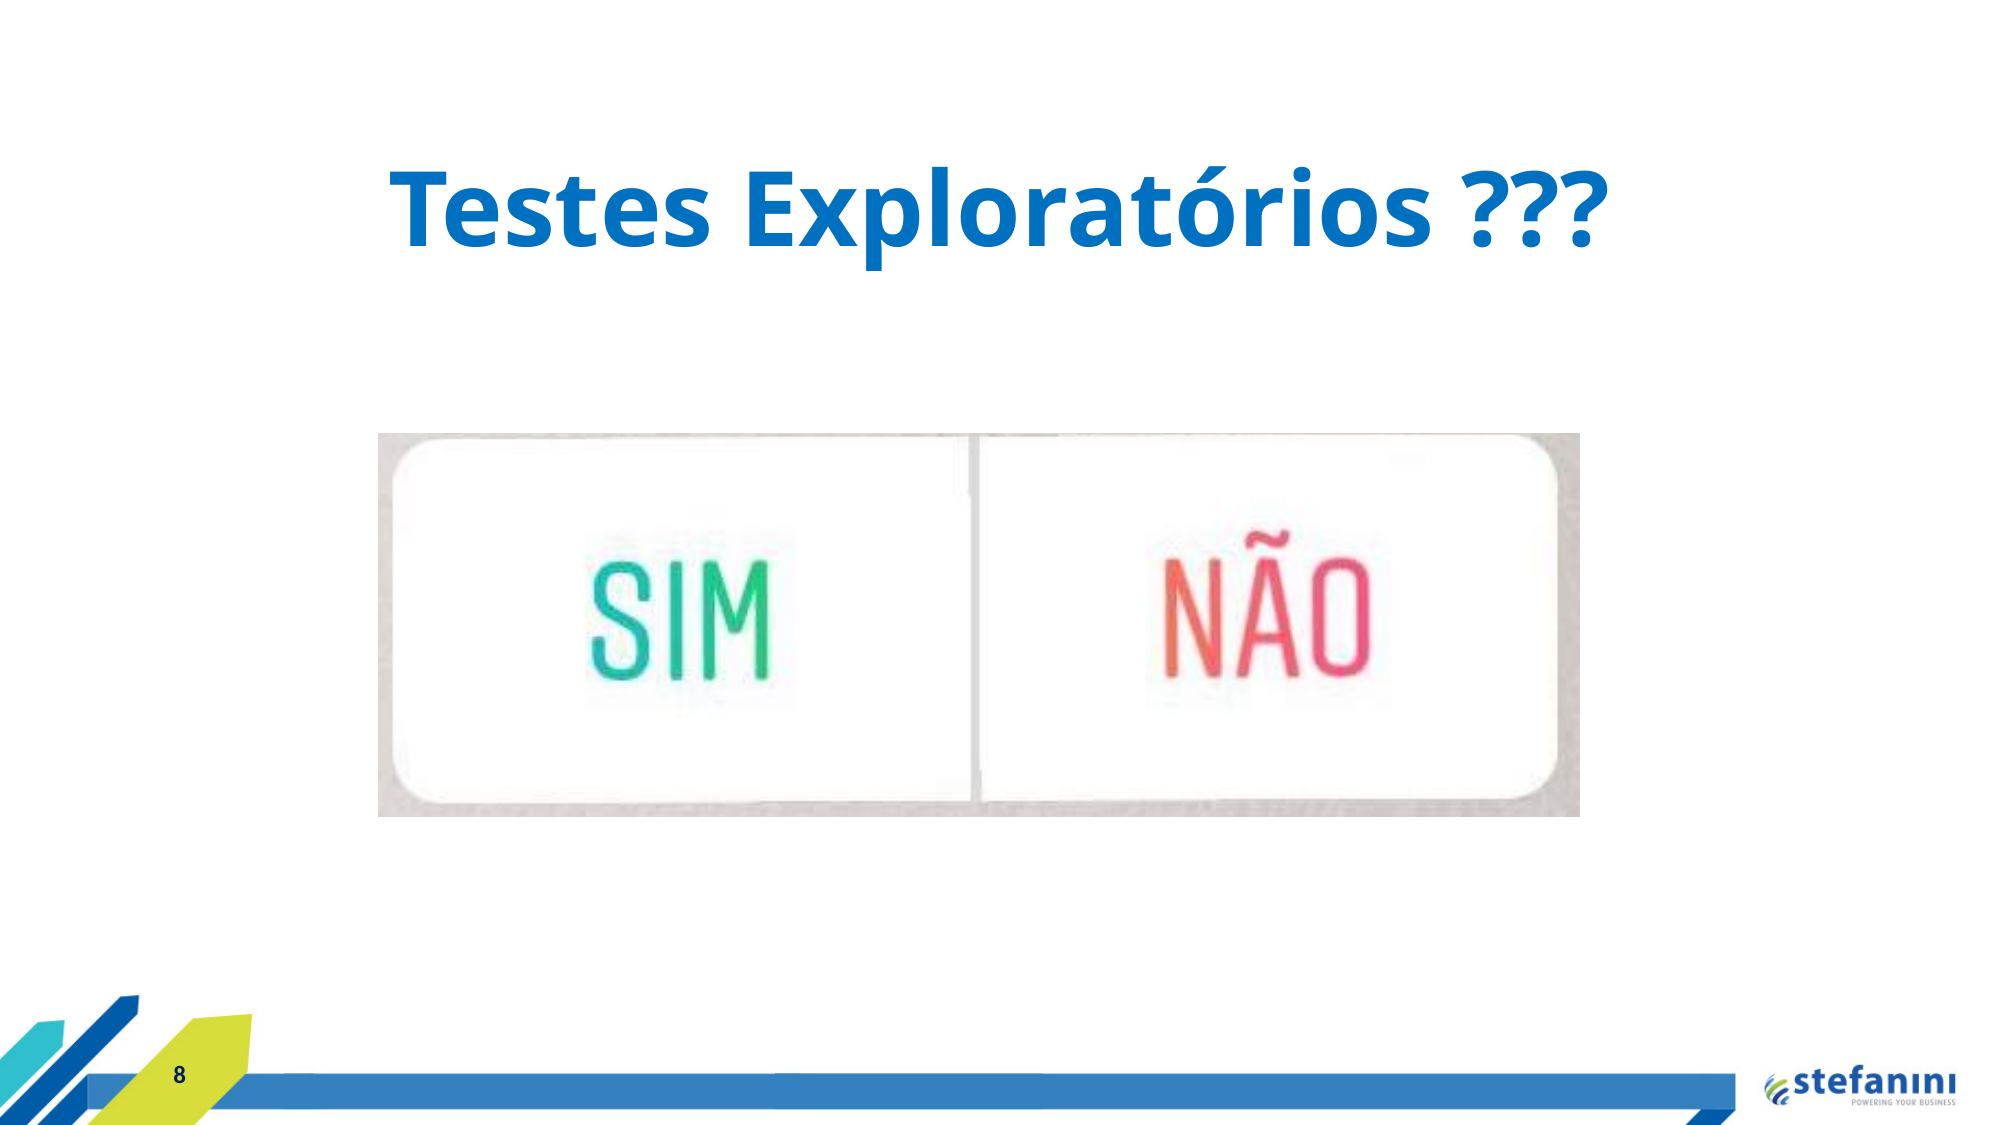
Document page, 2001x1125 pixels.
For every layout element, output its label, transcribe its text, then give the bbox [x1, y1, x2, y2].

text_box Testes Exploratórios ??? [39, 105, 1961, 304]
text_box <number> [158, 1043, 609, 1104]
picture [378, 433, 1580, 817]
